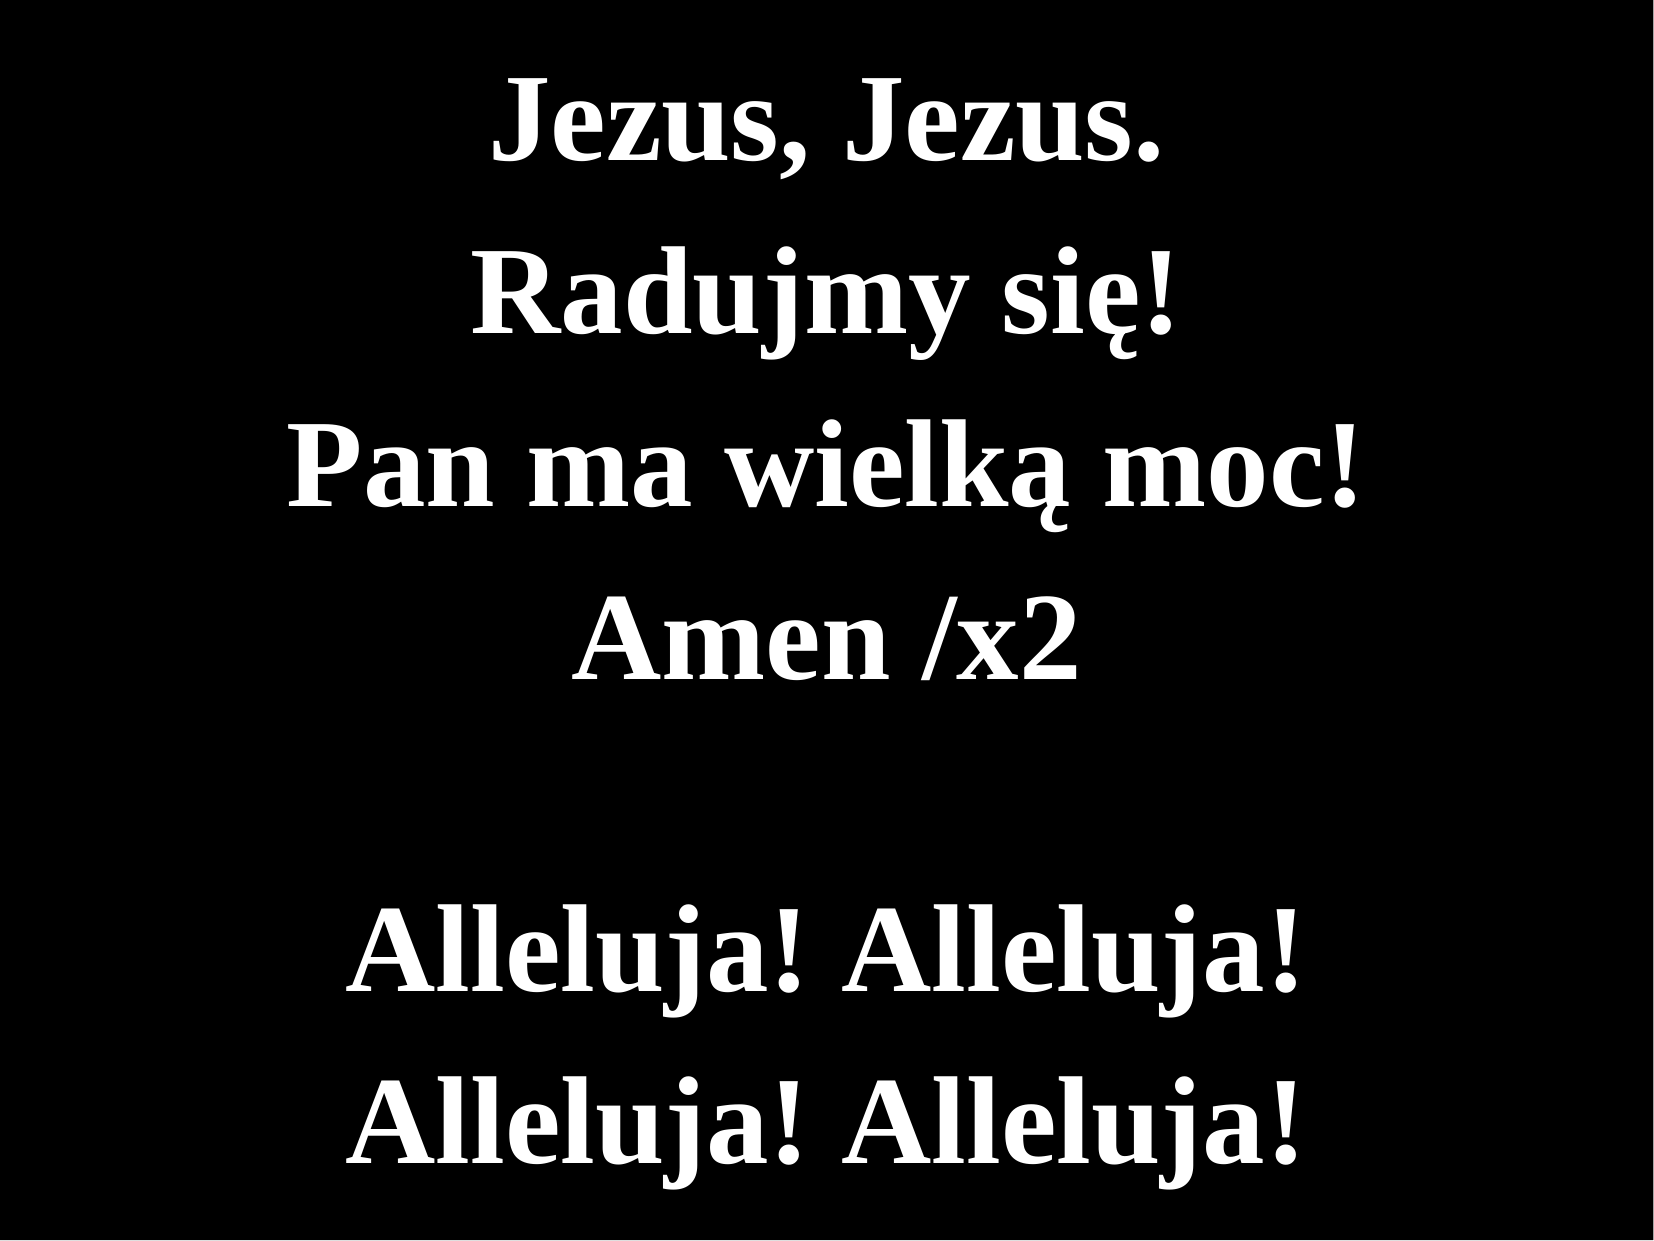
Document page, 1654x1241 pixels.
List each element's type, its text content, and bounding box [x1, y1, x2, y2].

title Jezus, Jezus. ppp Radujmy się! ppp Pan ma wielką moc! ppp Amen /x2 ppp Alleluja! Alleluja! ppp Alleluja! Alleluja! [0, 0, 1654, 1241]
